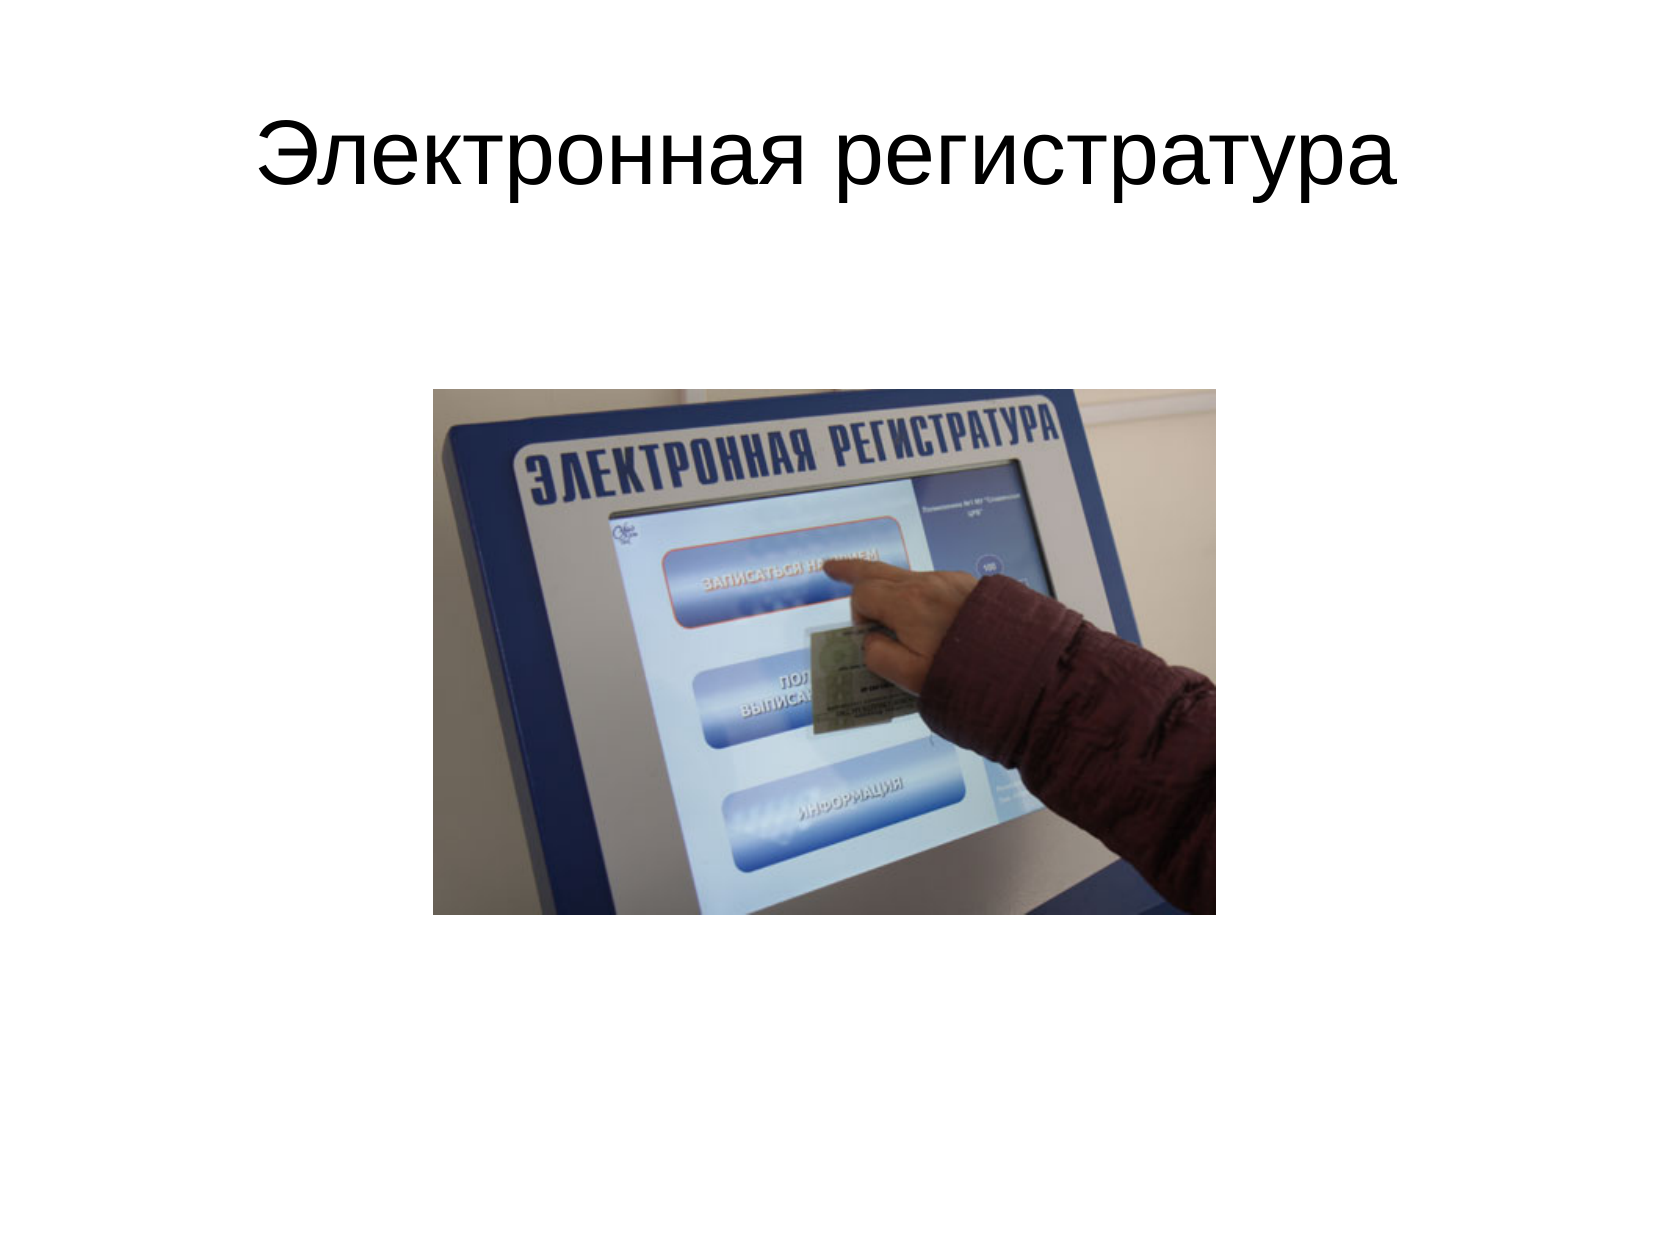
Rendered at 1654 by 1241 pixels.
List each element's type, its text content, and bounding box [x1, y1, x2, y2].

title Электронная регистратура [82, 49, 1571, 257]
picture [433, 389, 1216, 915]
